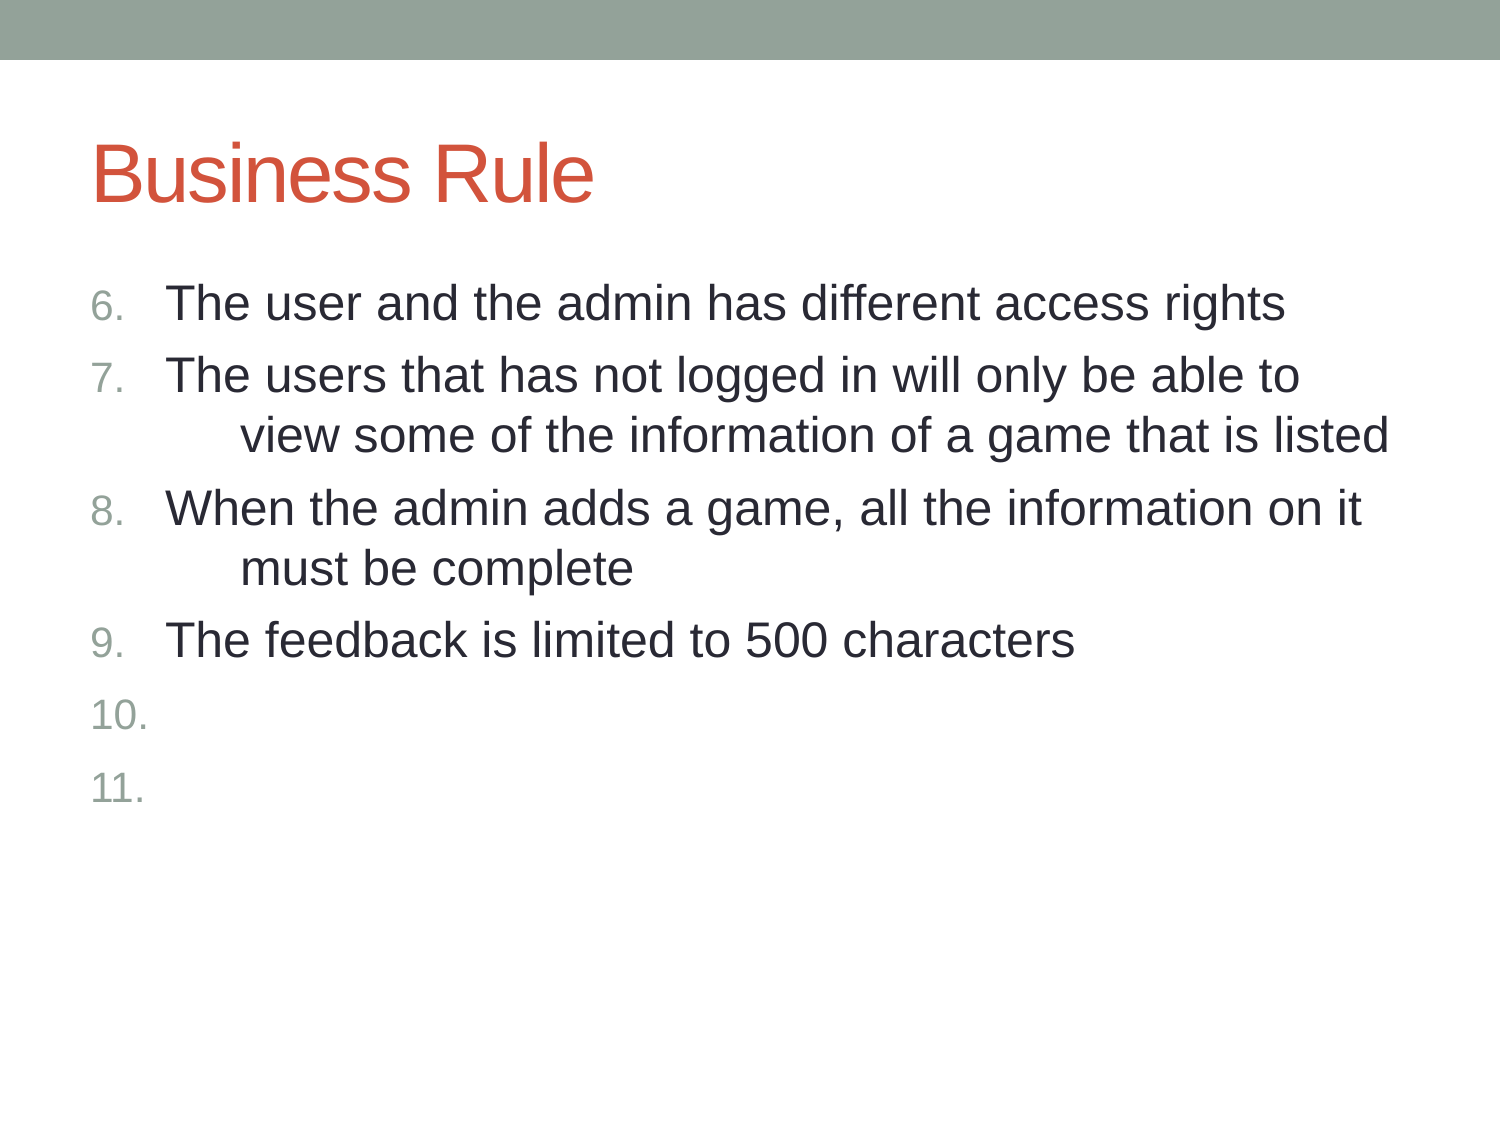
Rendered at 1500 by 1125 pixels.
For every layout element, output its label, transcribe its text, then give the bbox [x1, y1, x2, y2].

title Business Rule [75, 87, 1426, 251]
list The user and the admin has different access rights The users that has not logged in will only be able to view some of the information of a game that is listed When the admin adds a game, all the information on it must be complete The feedback is limited to 500 characters [75, 262, 1426, 1063]
